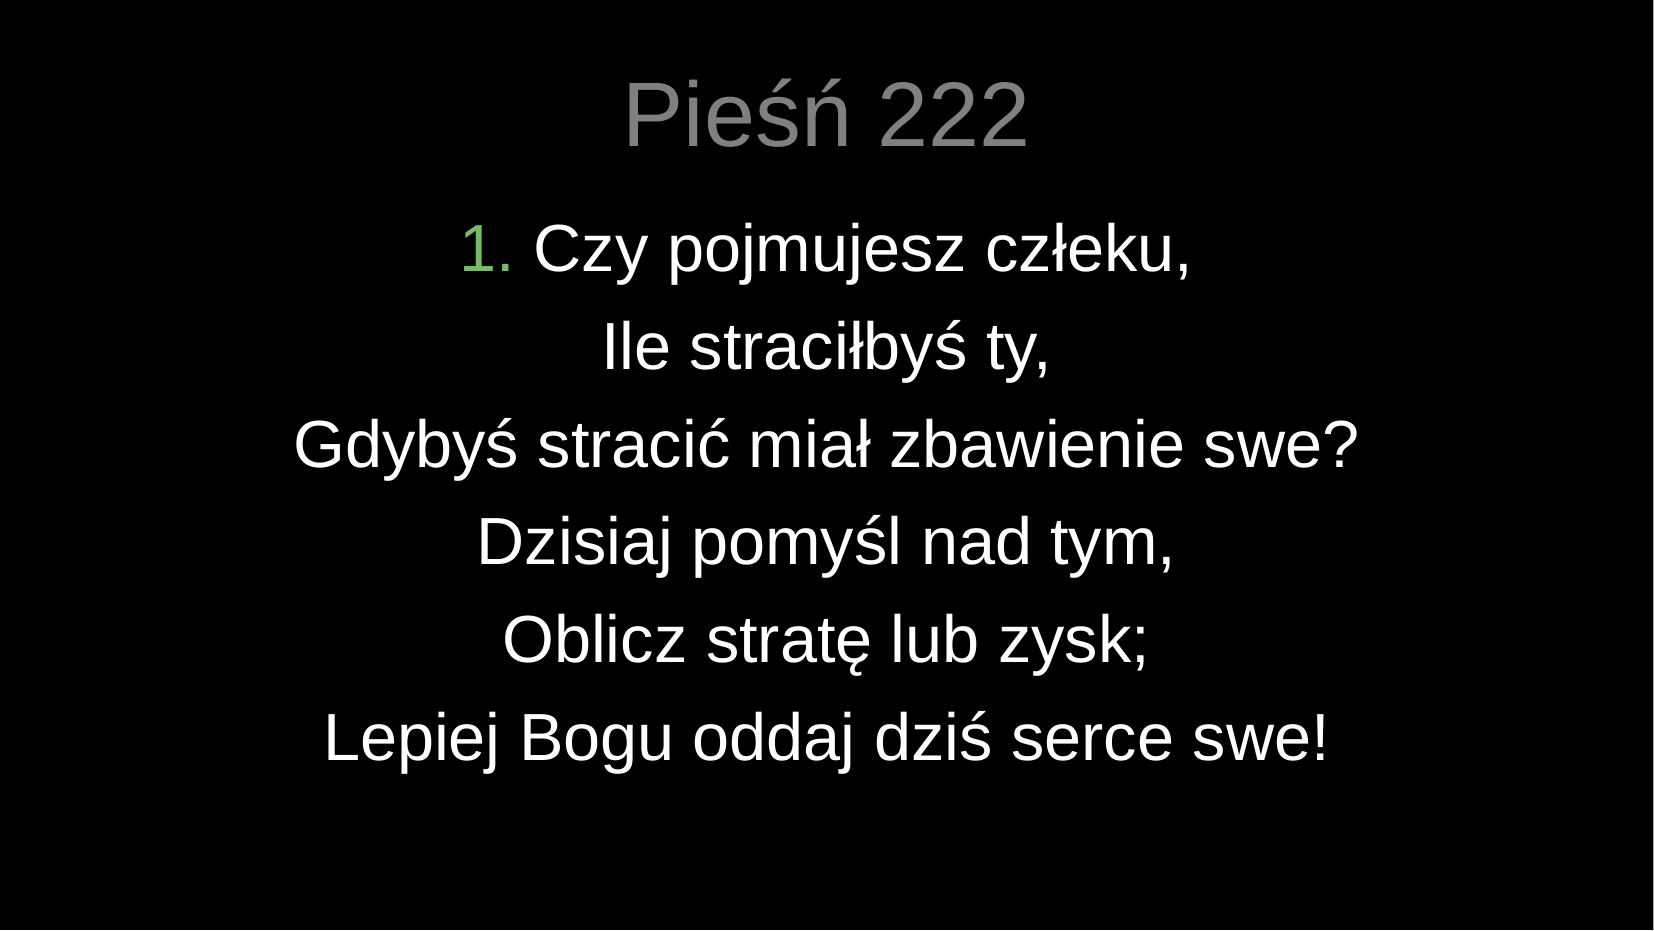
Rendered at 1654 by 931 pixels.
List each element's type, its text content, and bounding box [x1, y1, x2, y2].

subtitle 1. Czy pojmujesz człeku, Ile straciłbyś ty, Gdybyś stracić miał zbawienie swe? Dzisiaj pomyśl nad tym, Oblicz stratę lub zysk; Lepiej Bogu oddaj dziś serce swe! [82, 199, 1571, 775]
title Pieśń 222 [82, 37, 1571, 193]
